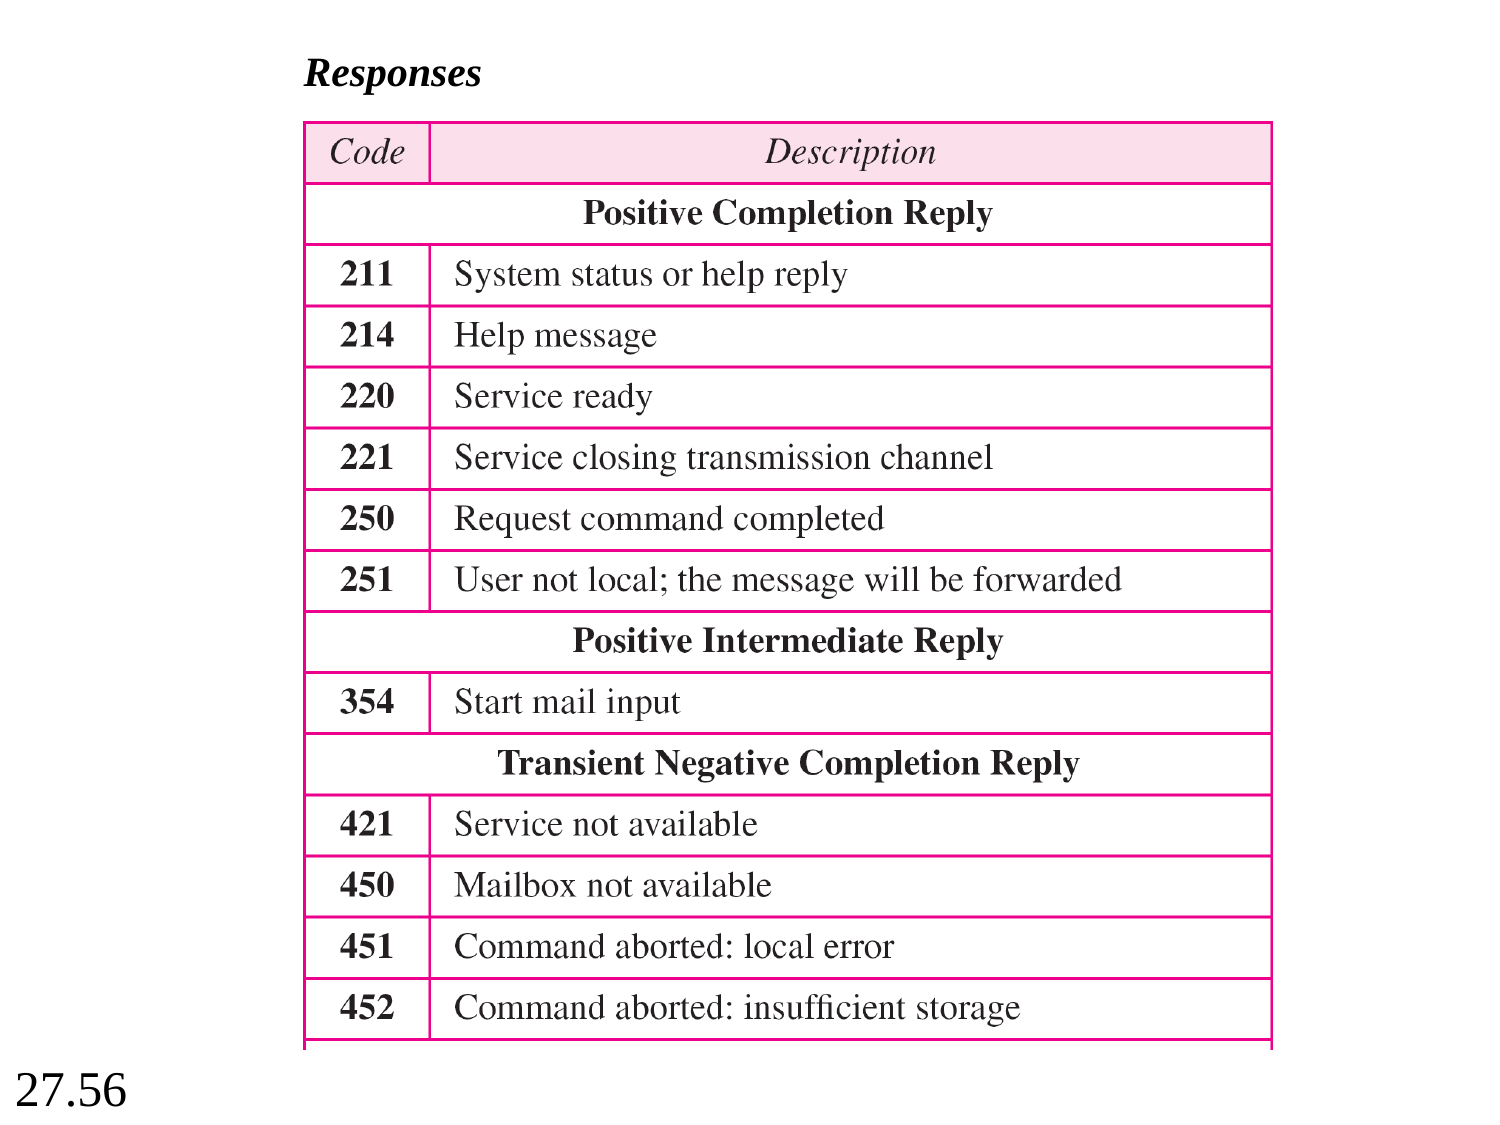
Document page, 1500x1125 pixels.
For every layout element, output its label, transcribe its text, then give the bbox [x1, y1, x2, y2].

picture [282, 109, 1288, 1051]
text_box Responses [288, 37, 498, 103]
